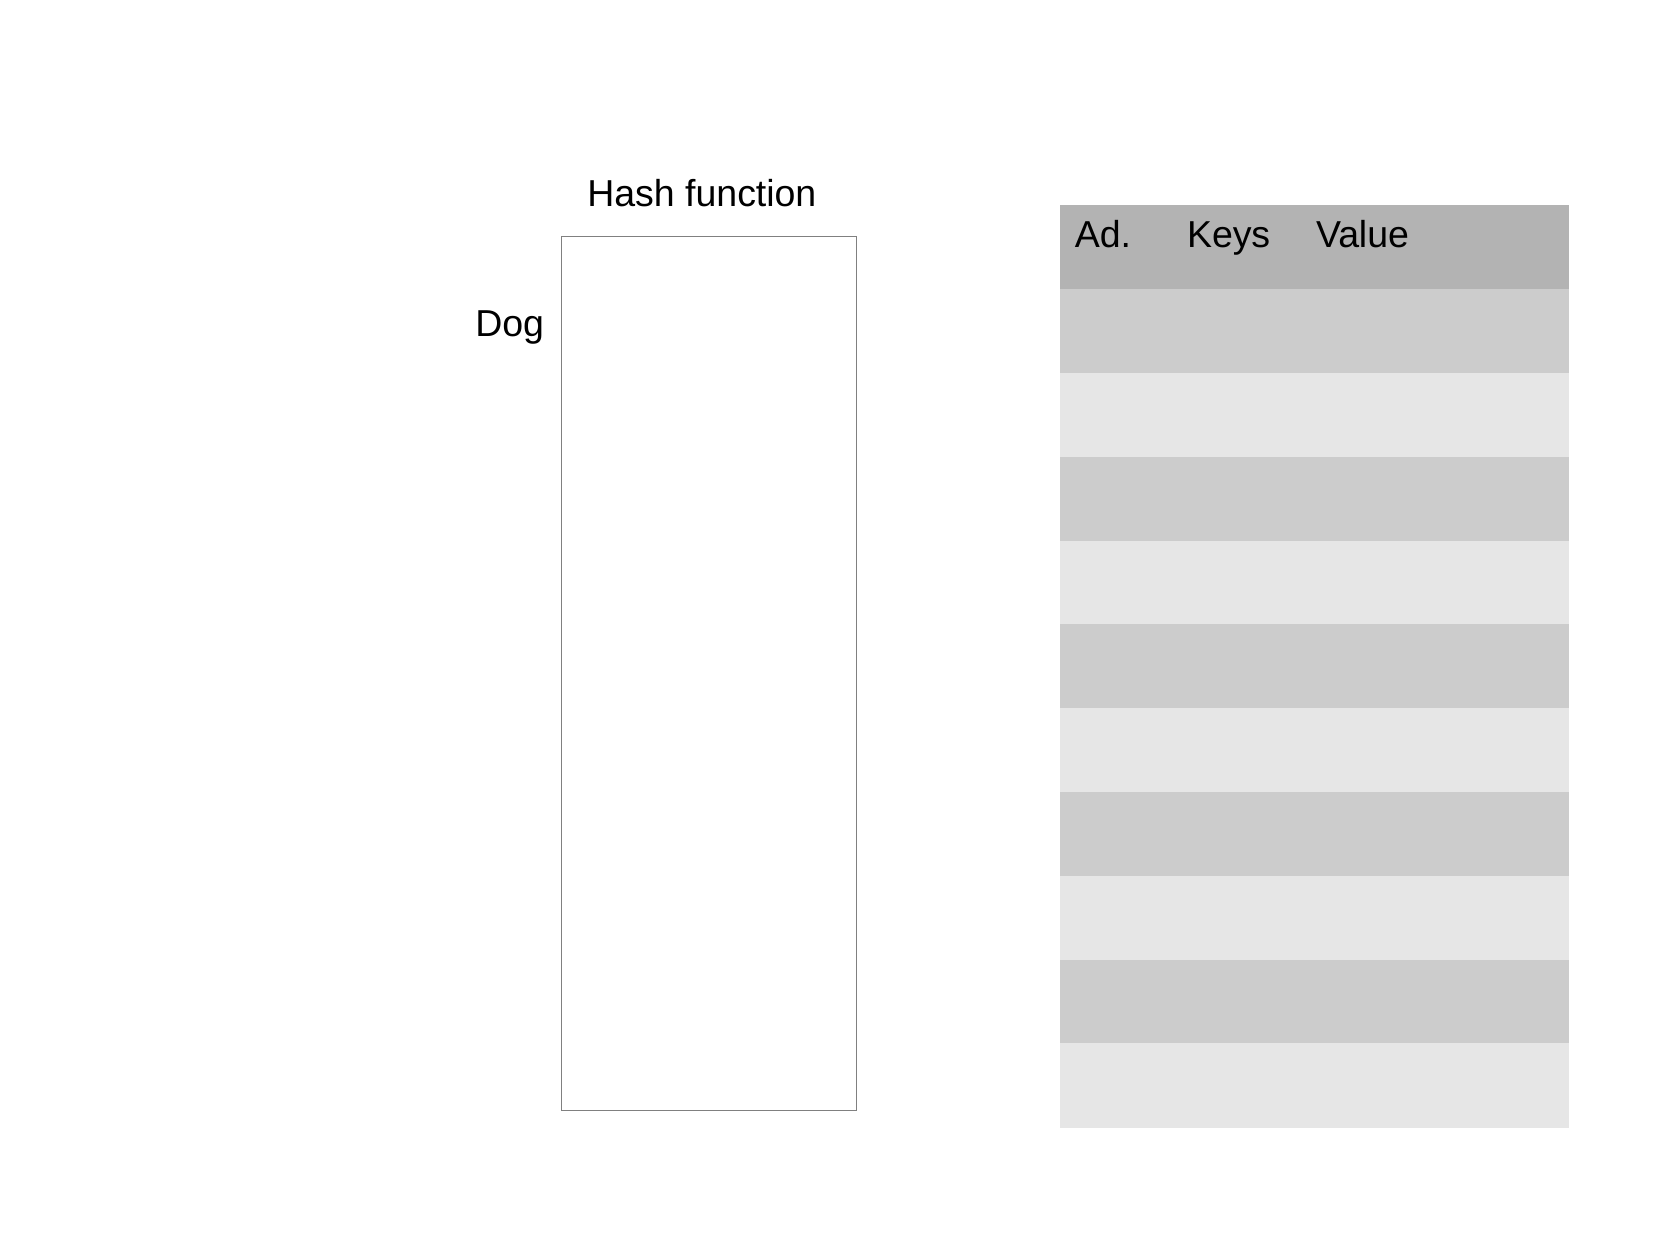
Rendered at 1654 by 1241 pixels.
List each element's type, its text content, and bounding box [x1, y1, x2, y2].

table_header Value [1301, 205, 1569, 289]
table_cell [1060, 876, 1172, 960]
table_cell [1301, 289, 1569, 373]
table_cell [1172, 792, 1301, 876]
table_cell [1172, 289, 1301, 373]
table_cell [1172, 876, 1301, 960]
table_cell [1301, 1043, 1569, 1128]
table_cell [1060, 457, 1172, 541]
table_cell [1301, 373, 1569, 457]
table_cell [1172, 960, 1301, 1043]
table_header Ad. [1060, 205, 1172, 289]
text_box Hash function [572, 165, 845, 223]
table_cell [1172, 541, 1301, 624]
table_cell [1060, 1043, 1172, 1128]
table_cell [1060, 624, 1172, 708]
table_cell [1060, 373, 1172, 457]
table_cell [1301, 624, 1569, 708]
table_cell [1060, 541, 1172, 624]
table_cell [1301, 708, 1569, 792]
table_cell [1172, 373, 1301, 457]
text_box Dog [460, 295, 591, 395]
table_cell [1301, 876, 1569, 960]
text_box [561, 236, 857, 1111]
table_cell [1172, 708, 1301, 792]
table_cell [1060, 289, 1172, 373]
table_cell [1301, 960, 1569, 1043]
table_header Keys [1172, 205, 1301, 289]
table_cell [1172, 1043, 1301, 1128]
table_cell [1301, 792, 1569, 876]
table_cell [1060, 708, 1172, 792]
table_cell [1172, 457, 1301, 541]
table_cell [1301, 457, 1569, 541]
table_cell [1172, 624, 1301, 708]
table_cell [1060, 792, 1172, 876]
table_cell [1060, 960, 1172, 1043]
table_cell [1301, 541, 1569, 624]
